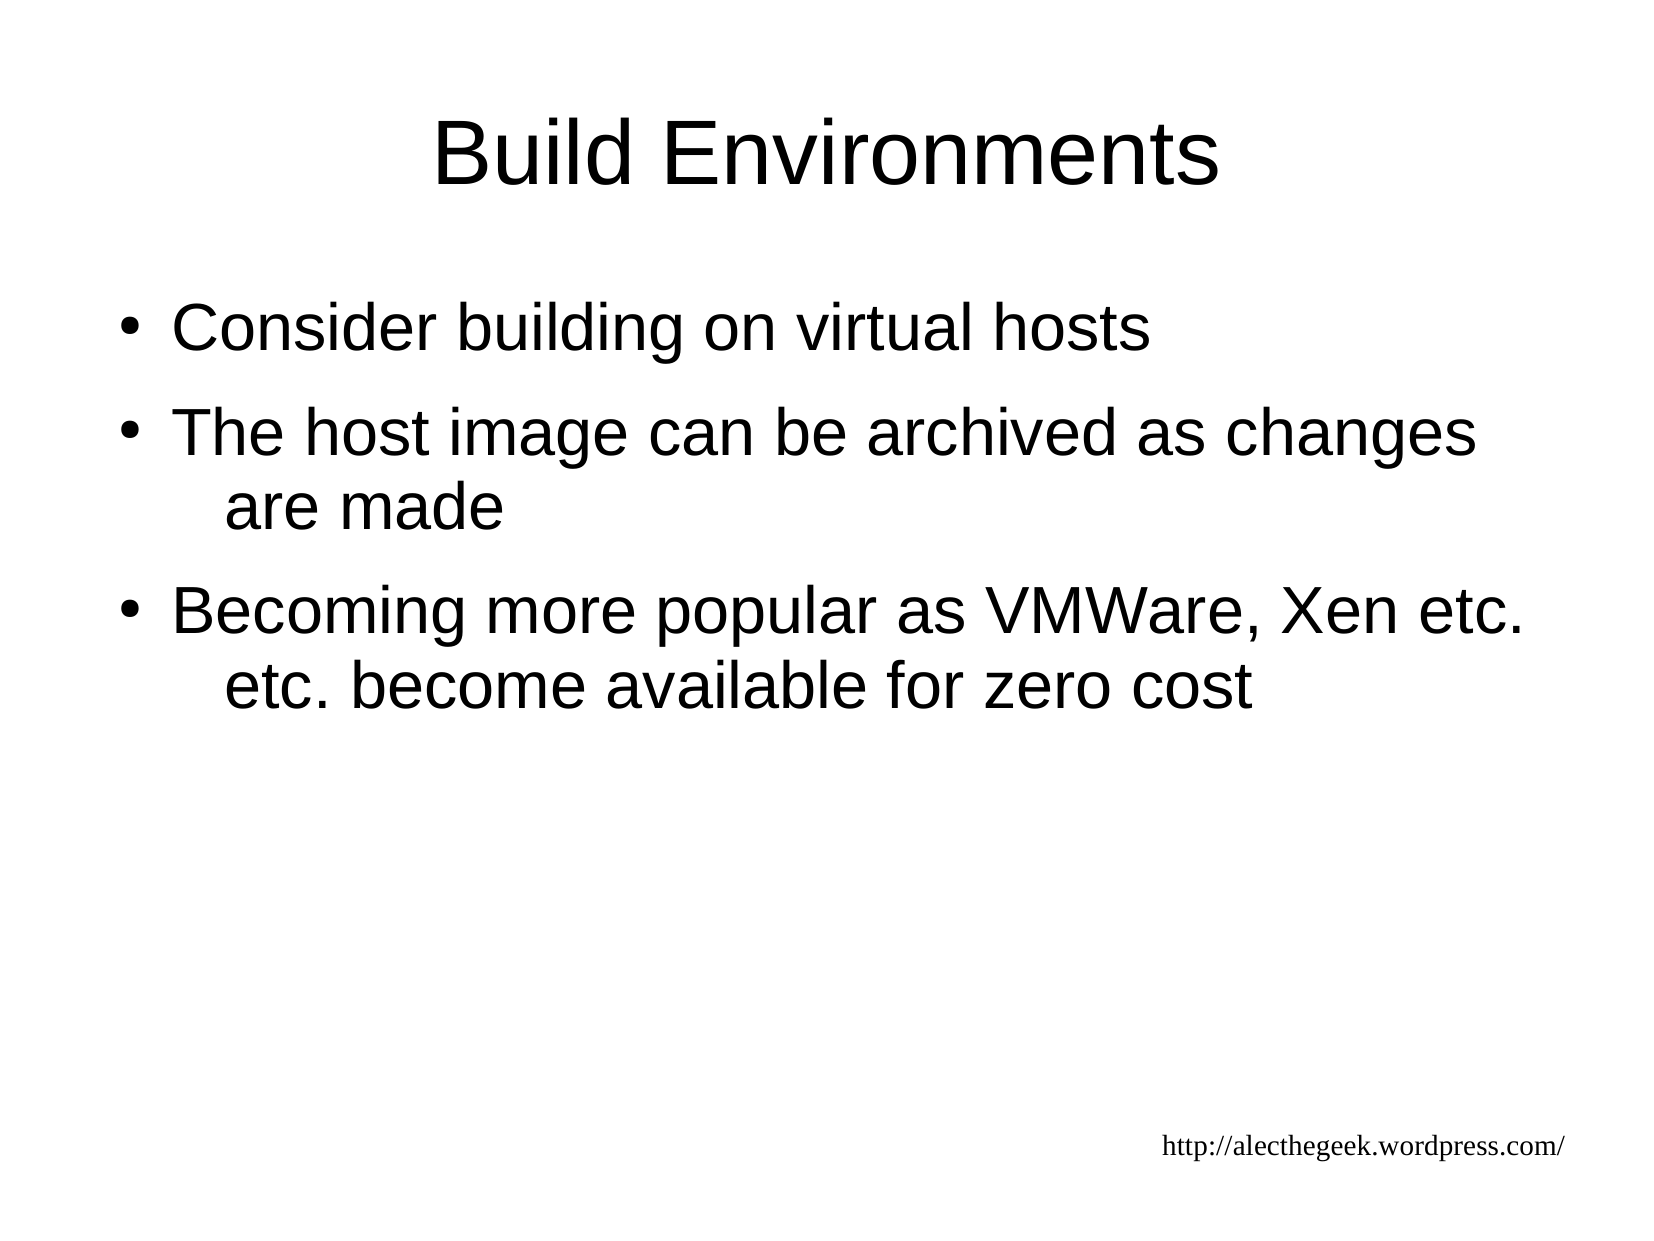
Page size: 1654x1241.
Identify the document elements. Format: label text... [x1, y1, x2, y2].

title Build Environments [82, 49, 1571, 257]
list Consider building on virtual hosts The host image can be archived as changes are made Becoming more popular as VMWare, Xen etc. etc. become available for zero cost [82, 290, 1571, 1109]
